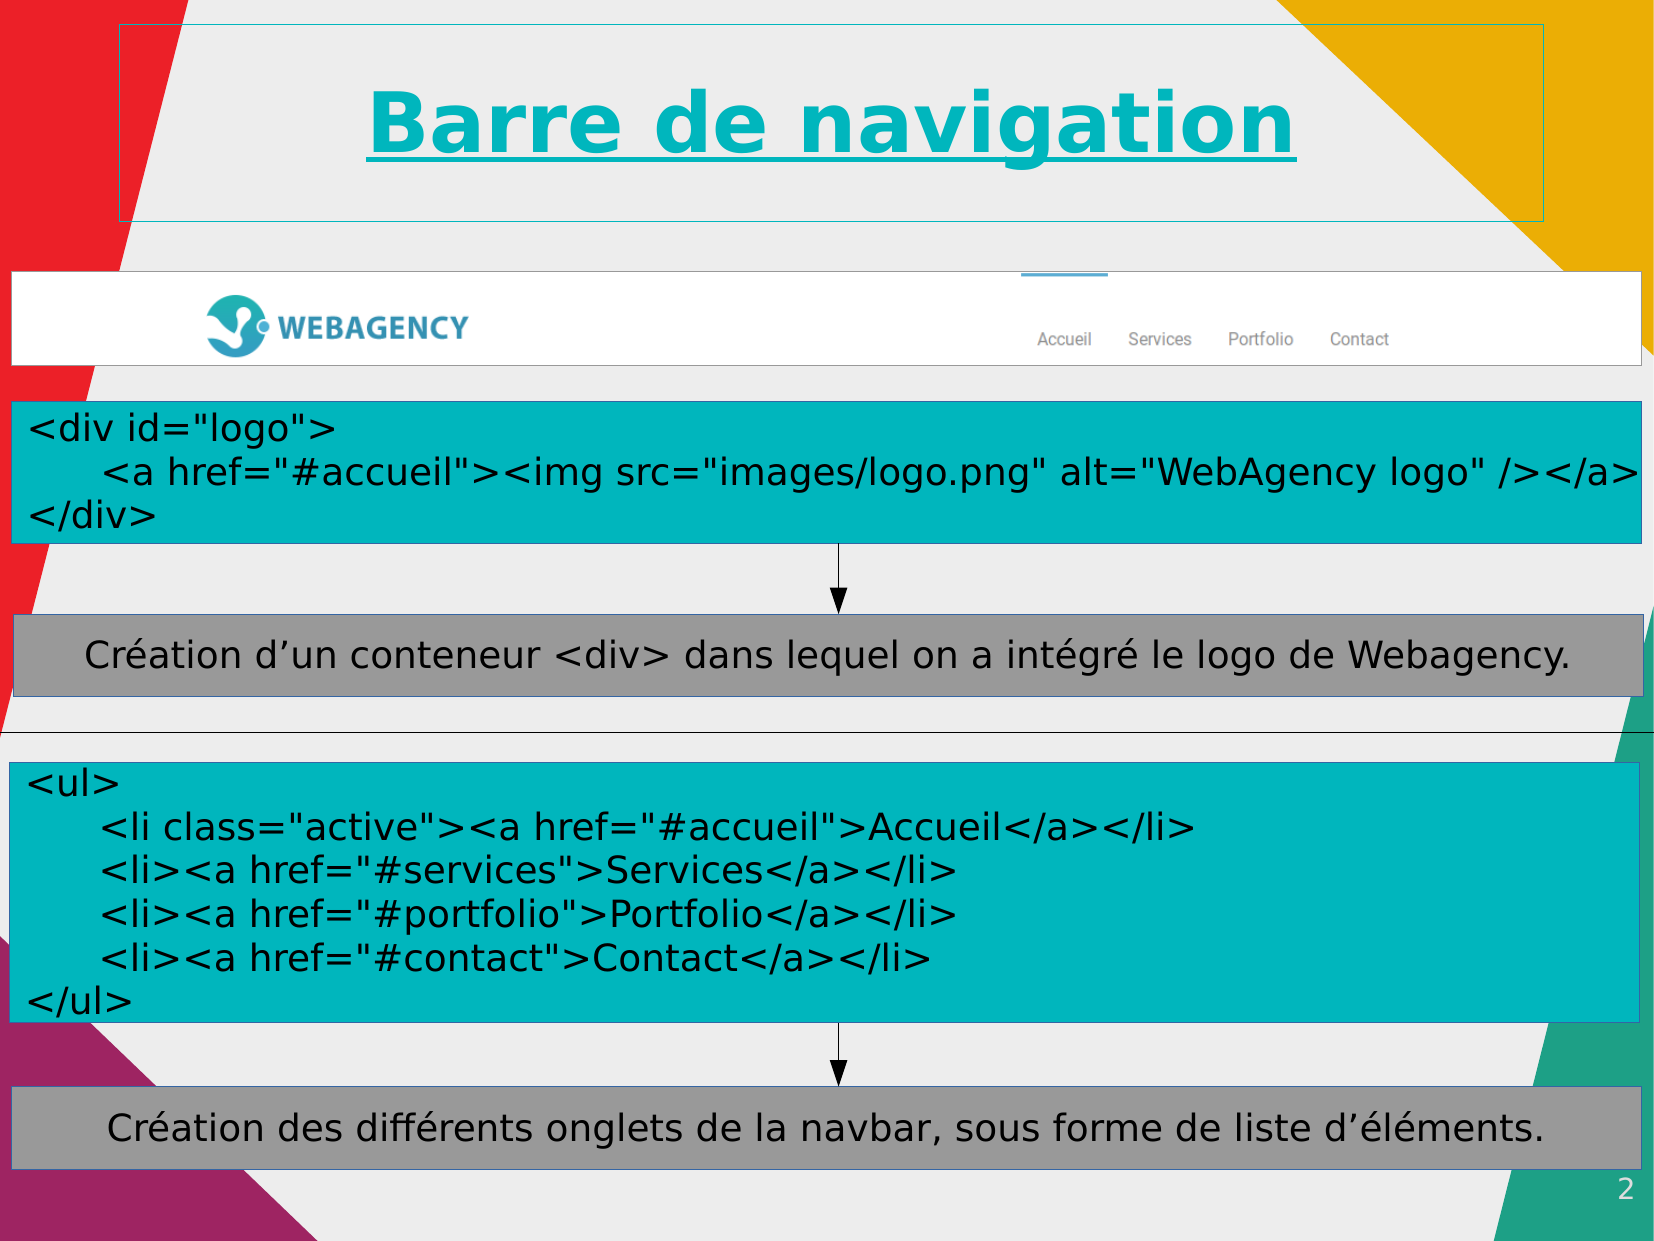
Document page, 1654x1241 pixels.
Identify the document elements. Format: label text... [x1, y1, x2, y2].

text_box <ul> <li class="active"><a href="#accueil">Accueil</a></li> <li><a href="#services">Services</a></li> <li><a href="#portfolio">Portfolio</a></li> <li><a href="#contact">Contact</a></li> </ul> [9, 762, 1640, 1023]
picture [11, 271, 1642, 366]
title Barre de navigation [119, 24, 1544, 222]
text_box Création des différents onglets de la navbar, sous forme de liste d’éléments. [11, 1086, 1642, 1170]
text_box Création d’un conteneur <div> dans lequel on a intégré le logo de Webagency. [13, 614, 1644, 697]
text_box <div id="logo"> <a href="#accueil"><img src="images/logo.png" alt="WebAgency logo" /></a> </div> [11, 401, 1642, 544]
